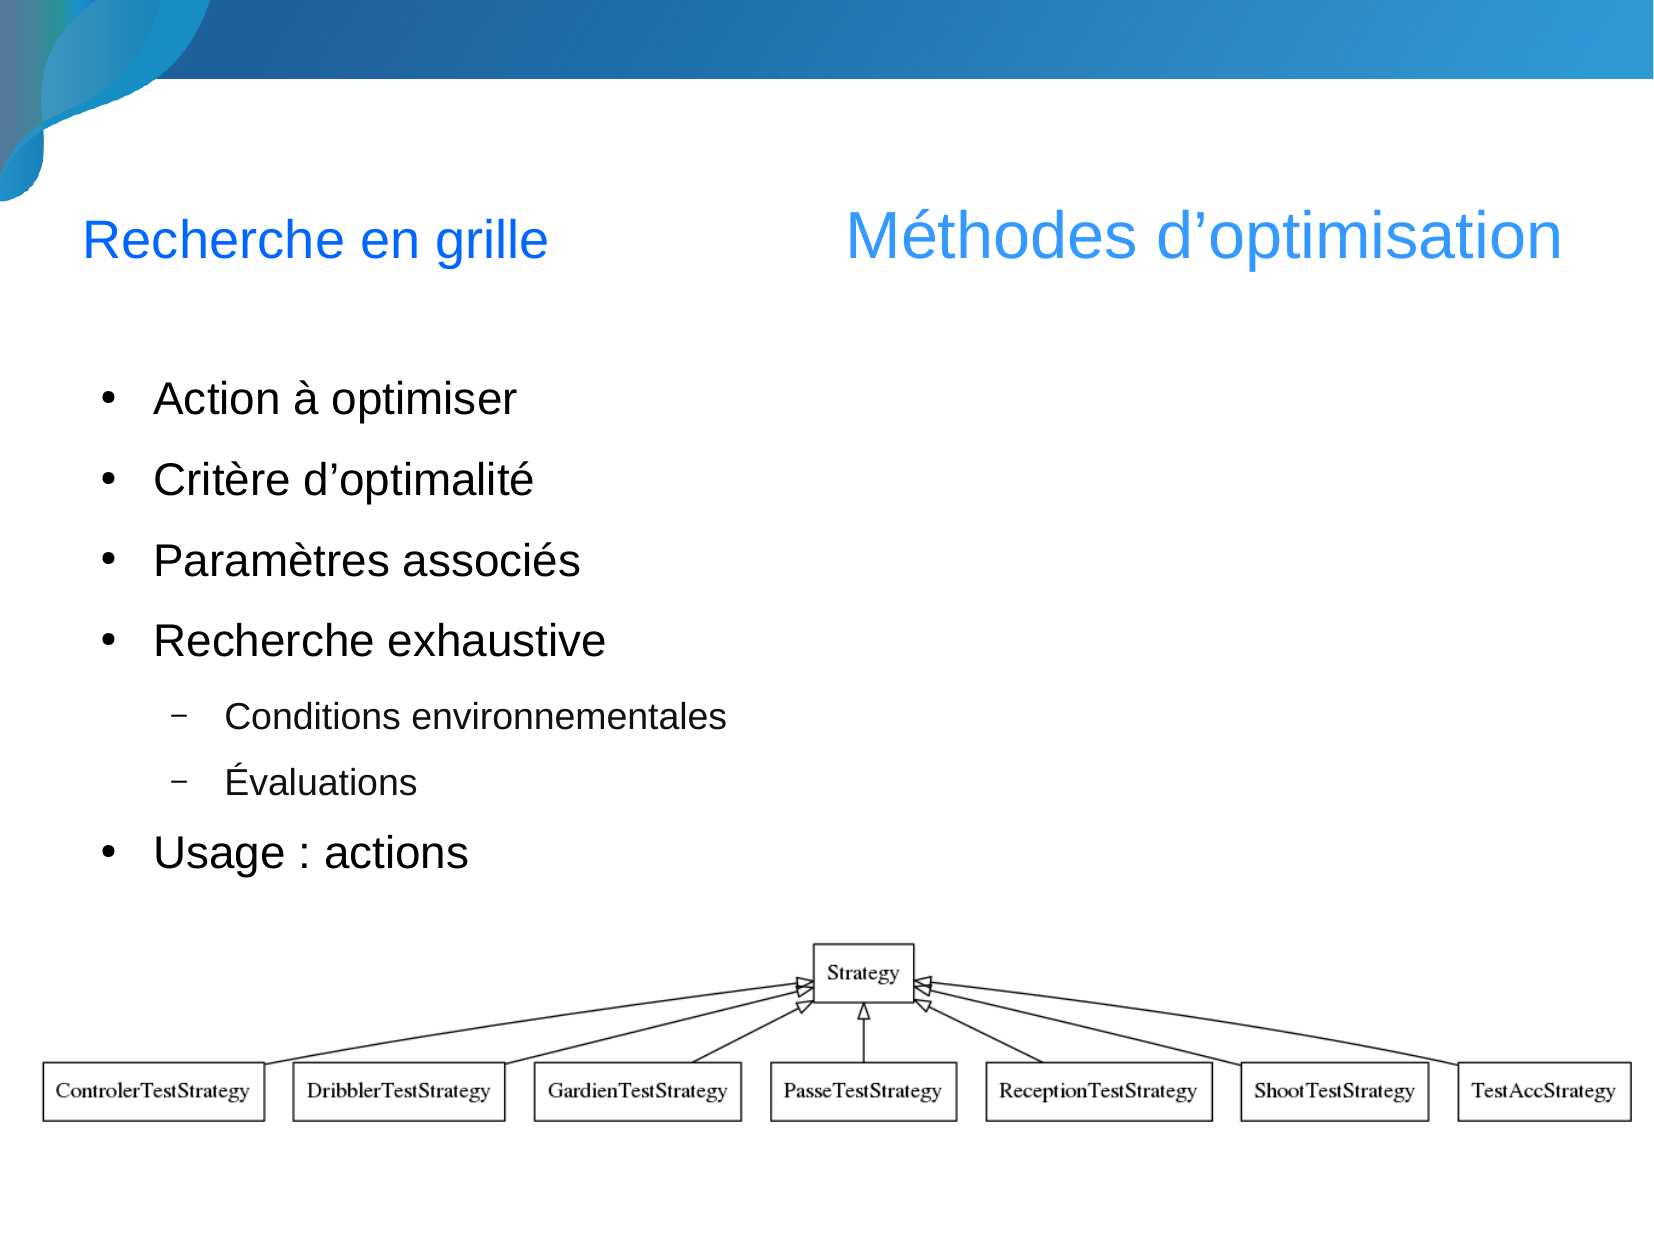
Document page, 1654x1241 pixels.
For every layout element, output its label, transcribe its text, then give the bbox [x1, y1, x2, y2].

picture [0, 0, 1654, 1241]
title Recherche en grille Méthodes d’optimisation [82, 139, 1571, 332]
list Action à optimiser Critère d’optimalité Paramètres associés Recherche exhaustive Conditions environnementales Évaluations Usage : actions [82, 372, 1571, 937]
